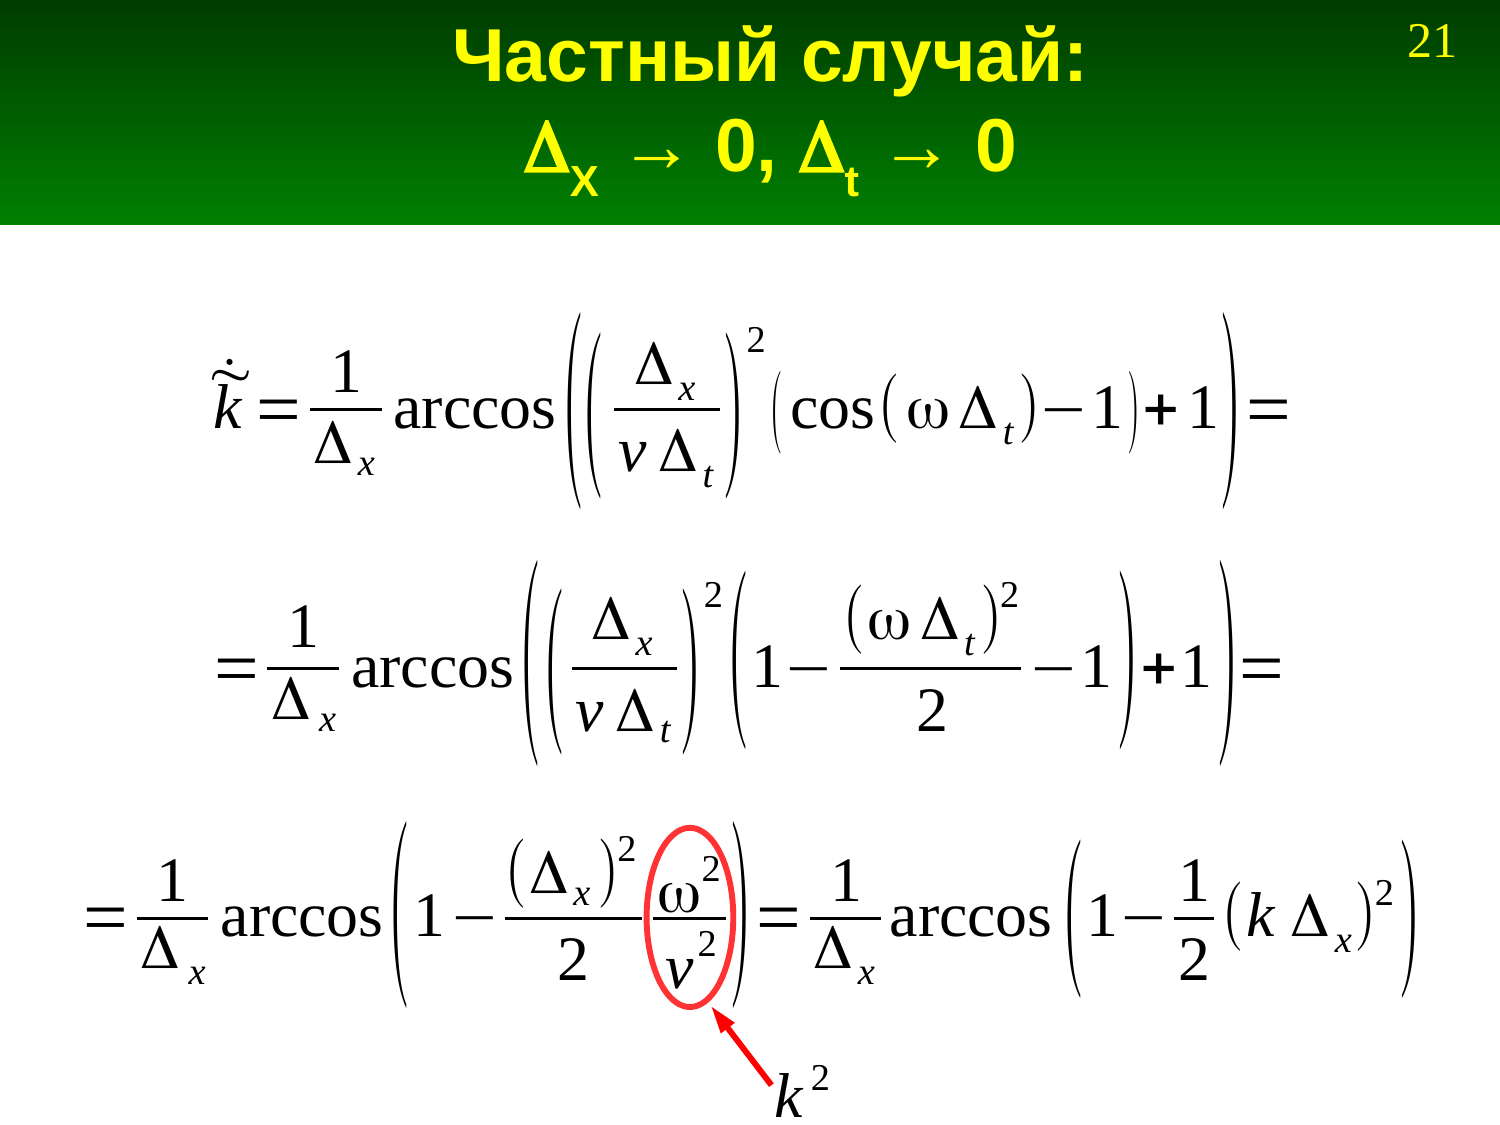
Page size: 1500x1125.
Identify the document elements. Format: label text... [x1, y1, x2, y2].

chart [758, 1054, 844, 1125]
chart [189, 309, 1311, 514]
chart [64, 817, 1436, 1013]
chart [195, 556, 1305, 770]
title Частный случай: DX → 0, Dt → 0 [100, 0, 1441, 213]
